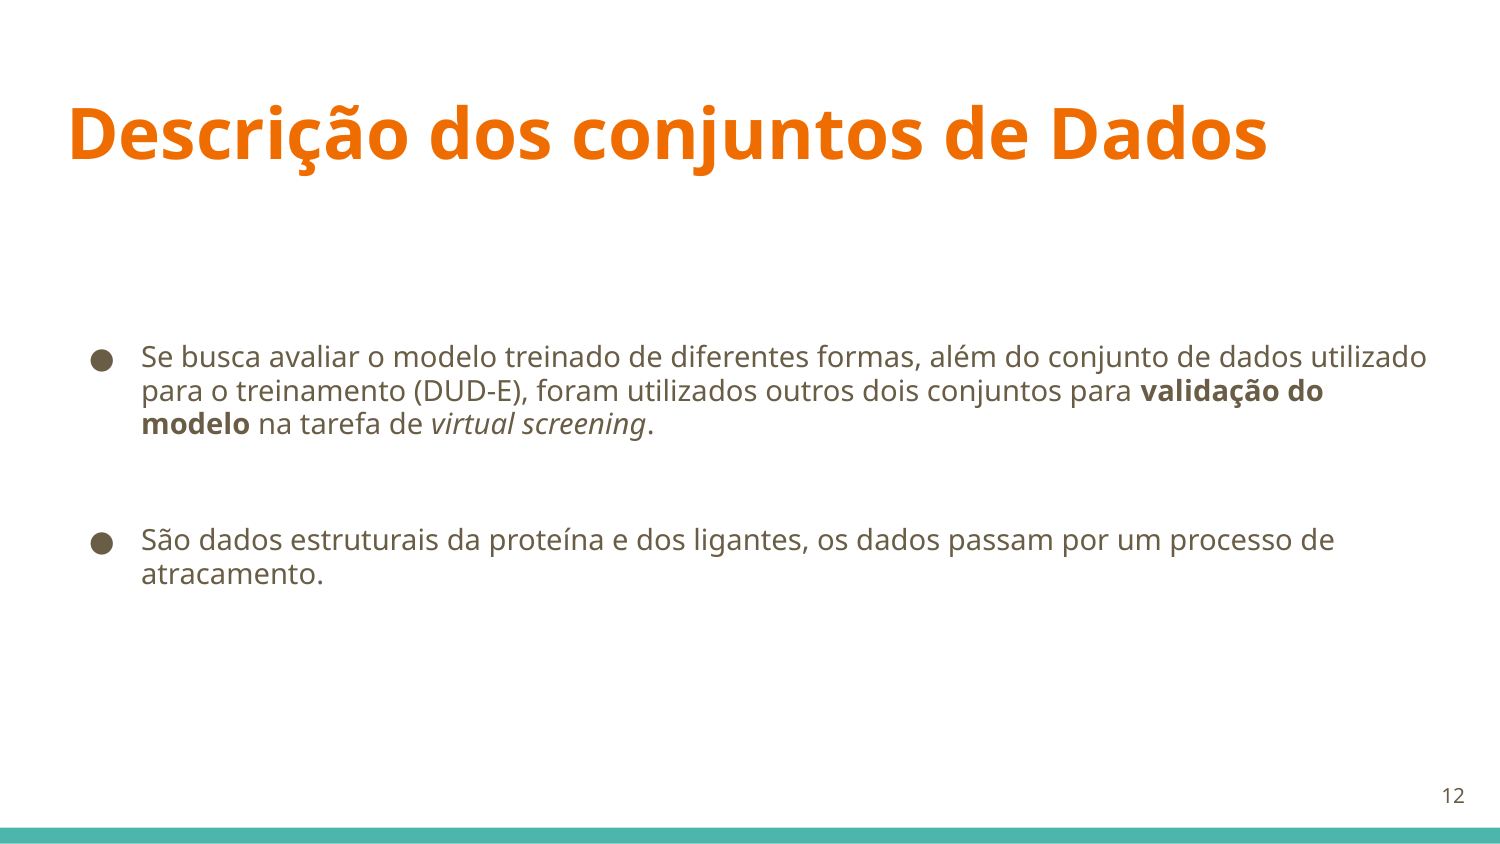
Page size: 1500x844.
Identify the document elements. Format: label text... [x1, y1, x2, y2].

list Se busca avaliar o modelo treinado de diferentes formas, além do conjunto de dados utilizado para o treinamento (DUD-E), foram utilizados outros dois conjuntos para validação do modelo na tarefa de virtual screening. São dados estruturais da proteína e dos ligantes, os dados passam por um processo de atracamento. [51, 207, 1449, 765]
slide_number <number> [1389, 764, 1480, 830]
title Descrição dos conjuntos de Dados [51, 72, 1449, 189]
